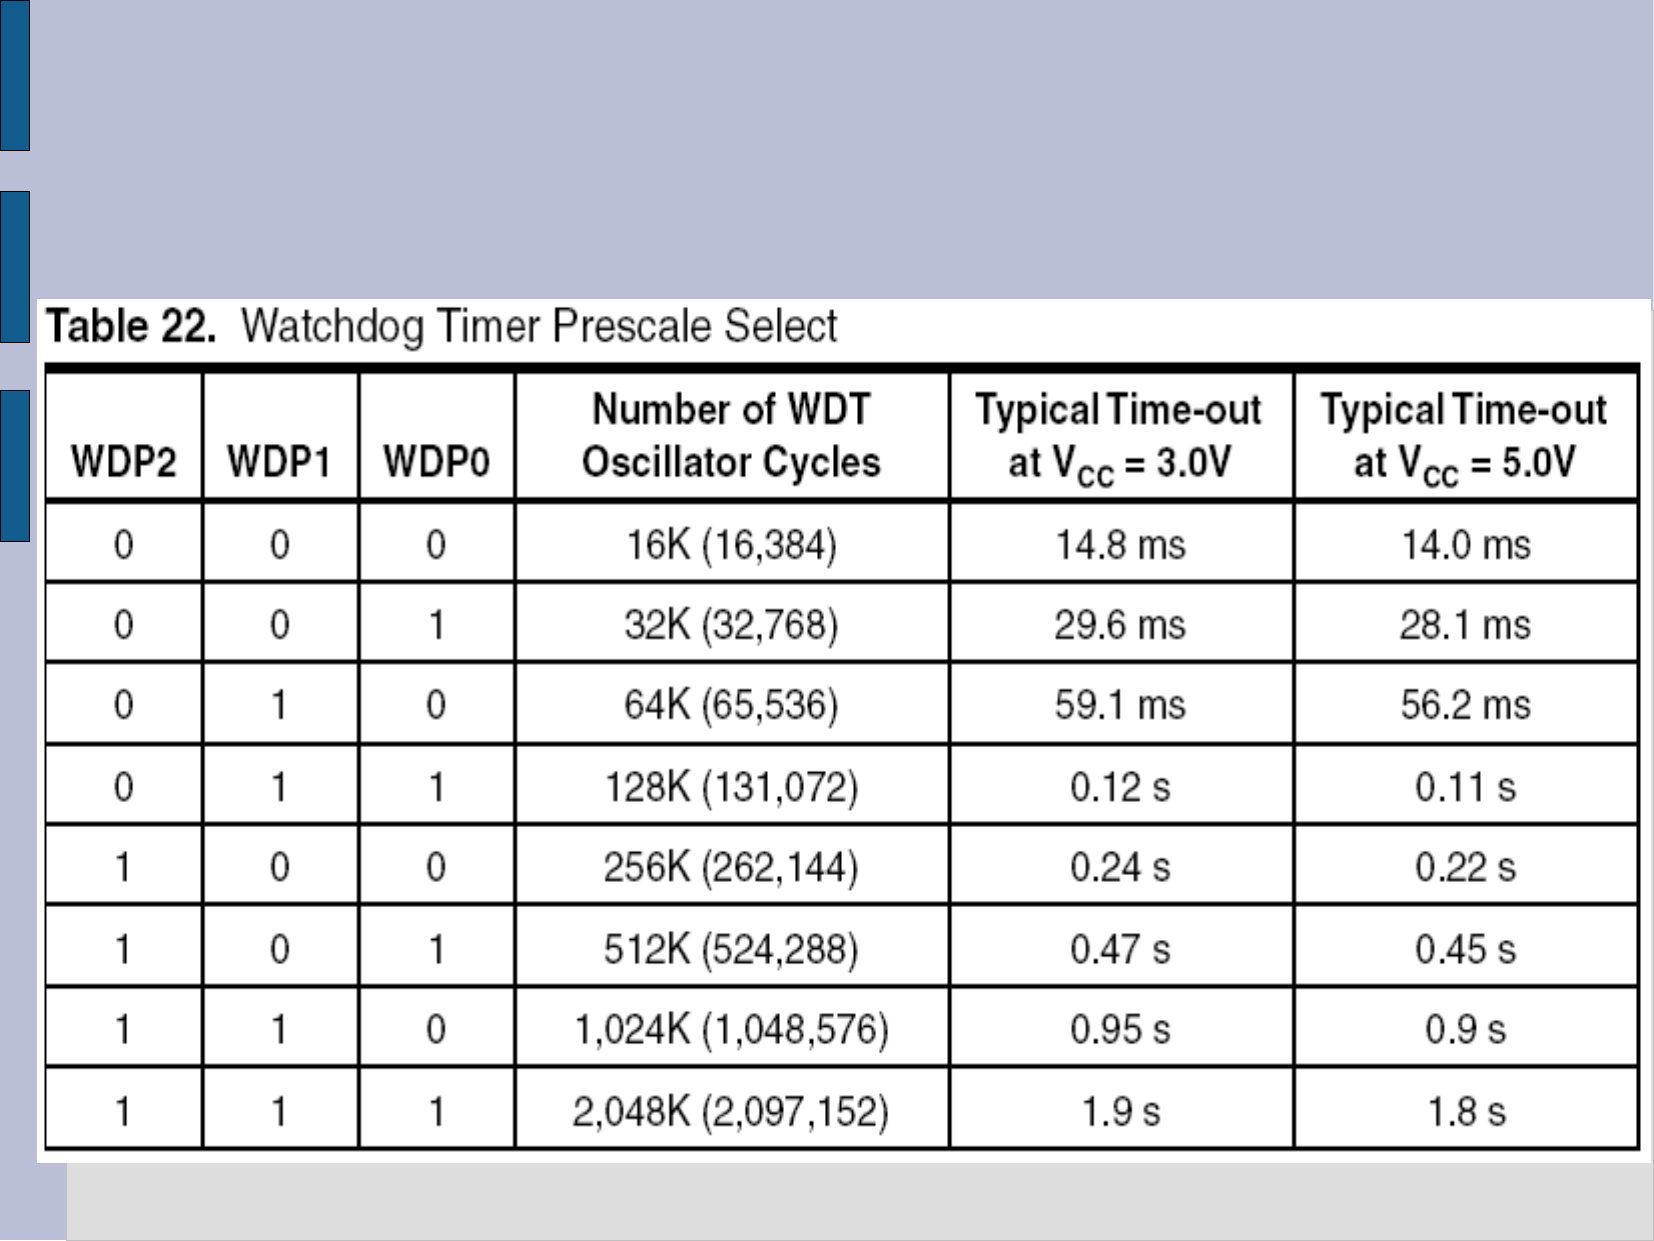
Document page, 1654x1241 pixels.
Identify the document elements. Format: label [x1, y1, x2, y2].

picture [37, 299, 1651, 1163]
